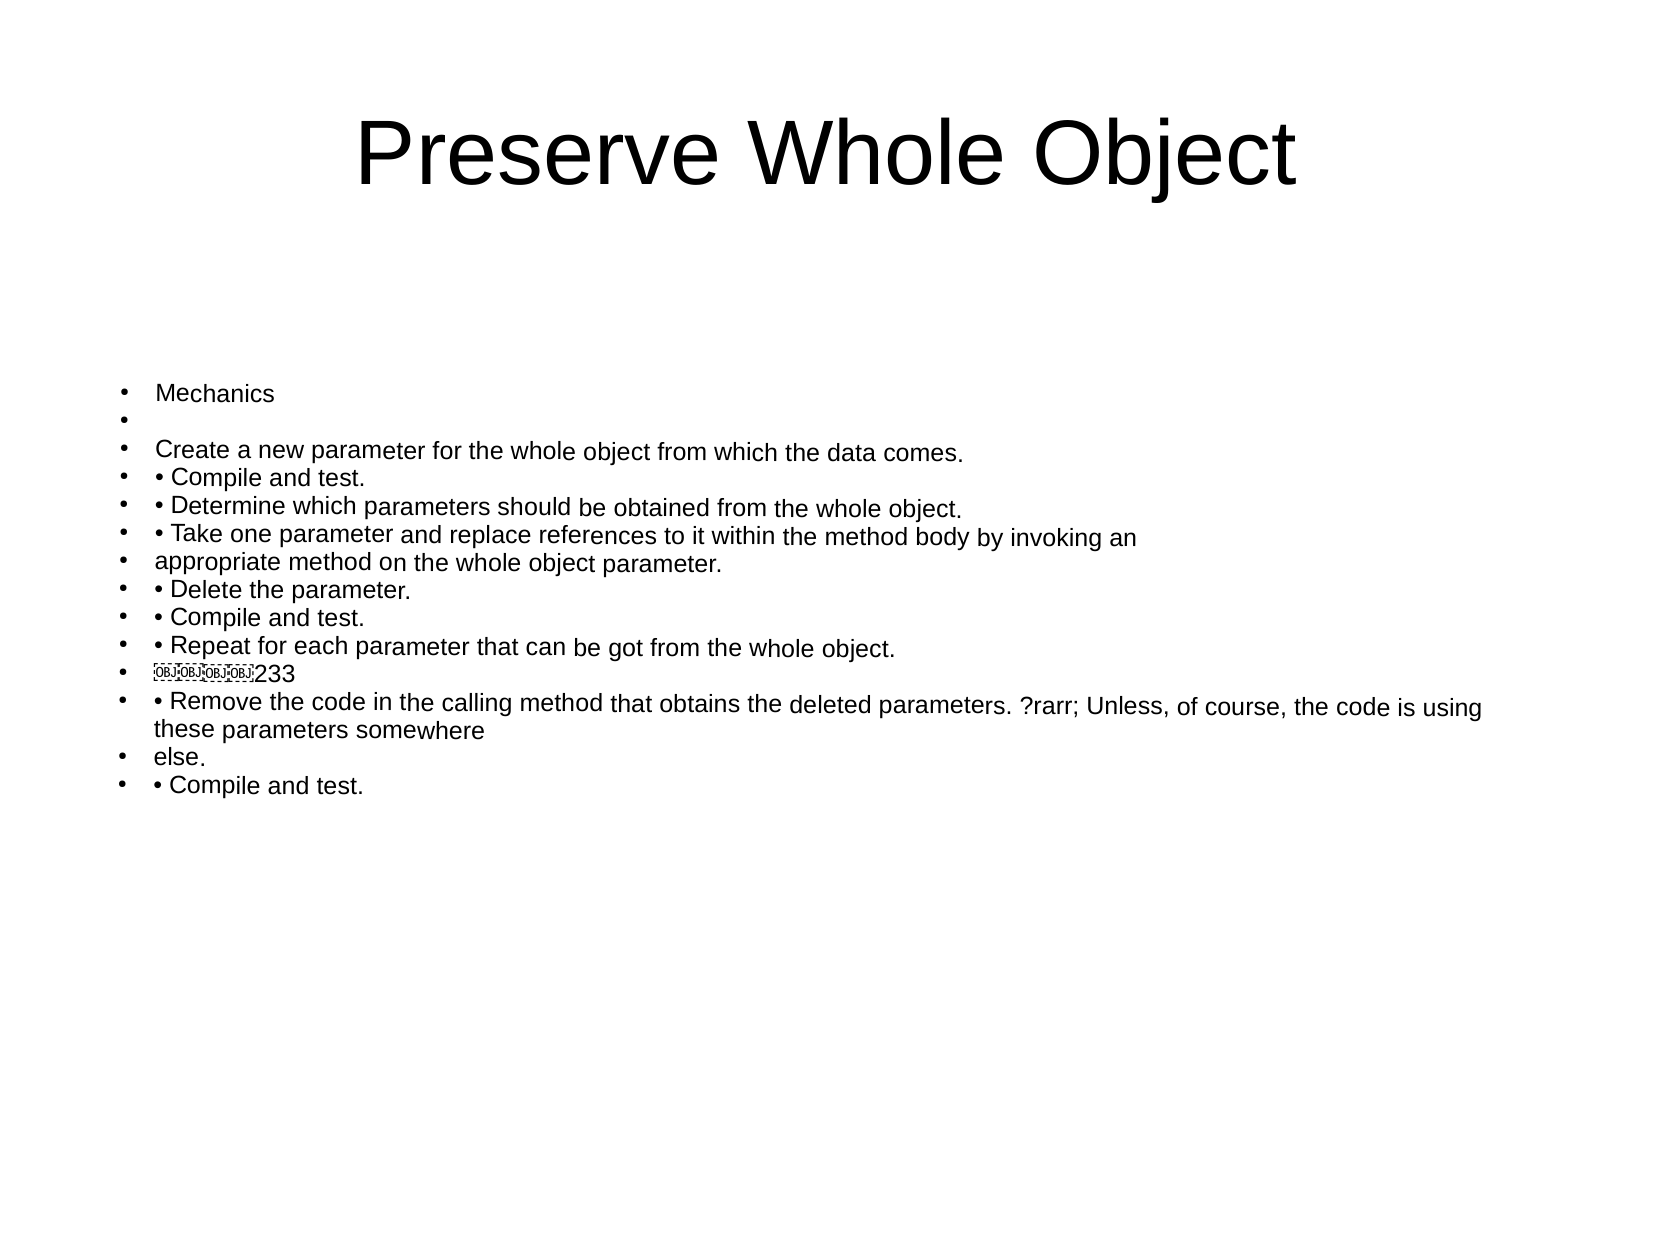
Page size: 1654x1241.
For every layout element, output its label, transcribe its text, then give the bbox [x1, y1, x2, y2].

title Preserve Whole Object [82, 49, 1571, 257]
subtitle Mechanics Create a new parameter for the whole object from which the data comes. • Compile and test. • Determine which parameters should be obtained from the whole object. • Take one parameter and replace references to it within the method body by invoking an appropriate method on the whole object parameter. • Delete the parameter. • Compile and test. • Repeat for each parameter that can be got from the whole object. ￼￼￼￼233 • Remove the code in the calling method that obtains the deleted parameters. ?rarr; Unless, of course, the code is using these parameters somewhere else. • Compile and test. [82, 380, 1548, 805]
